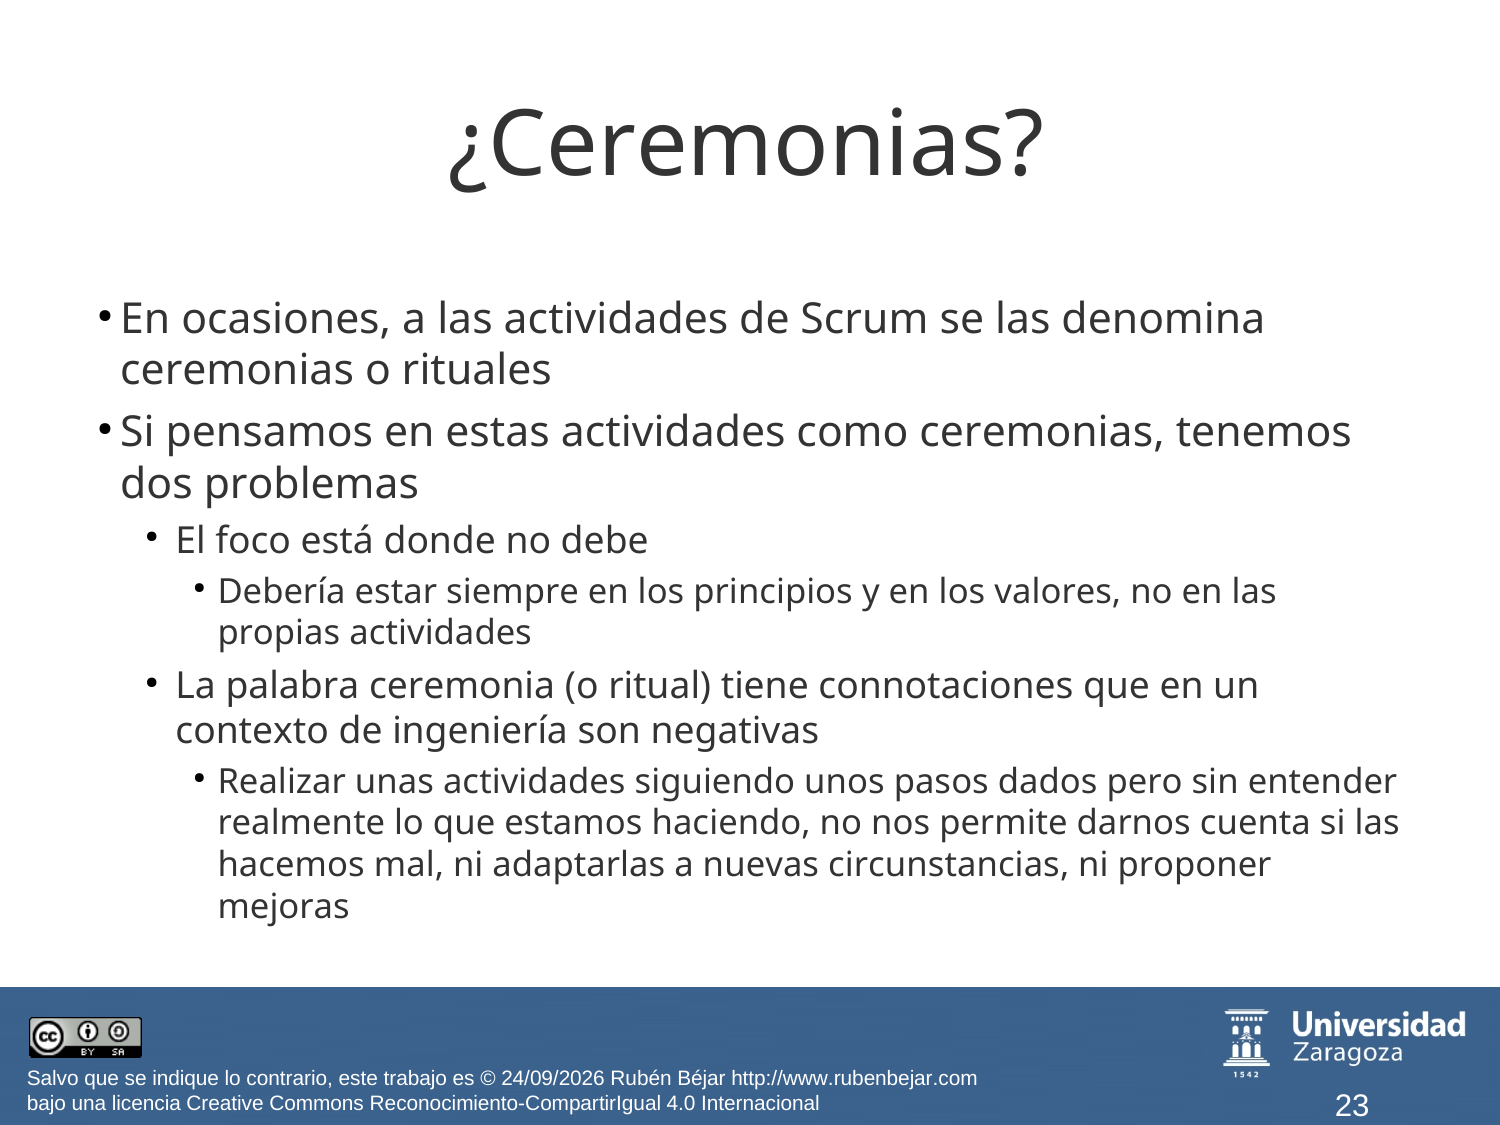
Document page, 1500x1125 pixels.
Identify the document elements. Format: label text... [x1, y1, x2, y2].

list En ocasiones, a las actividades de Scrum se las denomina ceremonias o rituales Si pensamos en estas actividades como ceremonias, tenemos dos problemas El foco está donde no debe Debería estar siempre en los principios y en los valores, no en las propias actividades La palabra ceremonia (o ritual) tiene connotaciones que en un contexto de ingeniería son negativas Realizar unas actividades siguiendo unos pasos dados pero sin entender realmente lo que estamos haciendo, no nos permite darnos cuenta si las hacemos mal, ni adaptarlas a nuevas circunstancias, ni proponer mejoras [82, 283, 1418, 936]
title ¿Ceremonias? [74, 21, 1420, 257]
picture [0, 987, 1500, 1125]
